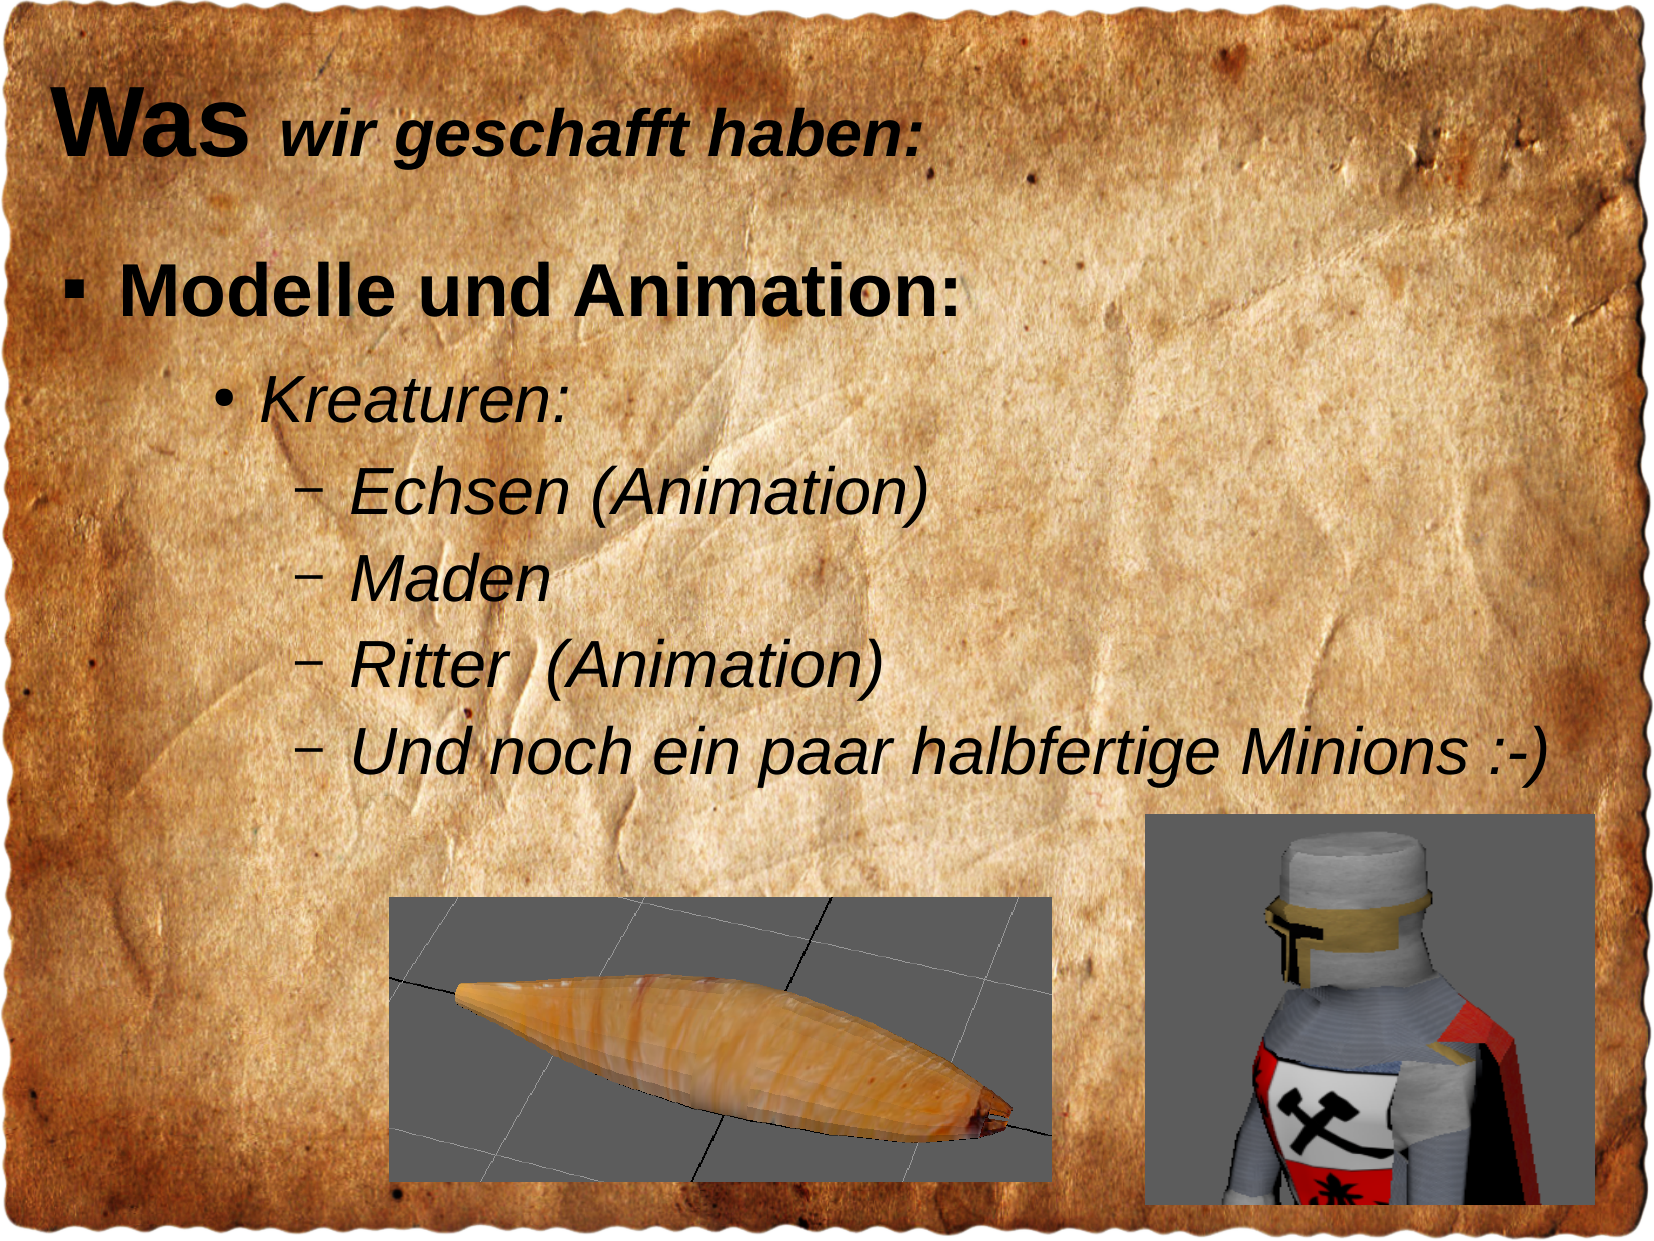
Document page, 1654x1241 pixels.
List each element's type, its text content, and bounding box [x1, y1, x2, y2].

picture [0, 0, 1654, 1241]
list Modelle und Animation: Kreaturen: Echsen (Animation) Maden Ritter (Animation) Und noch ein paar halbfertige Minions :-) [47, 248, 1595, 962]
text_box Was wir geschafft haben: [35, 58, 961, 201]
